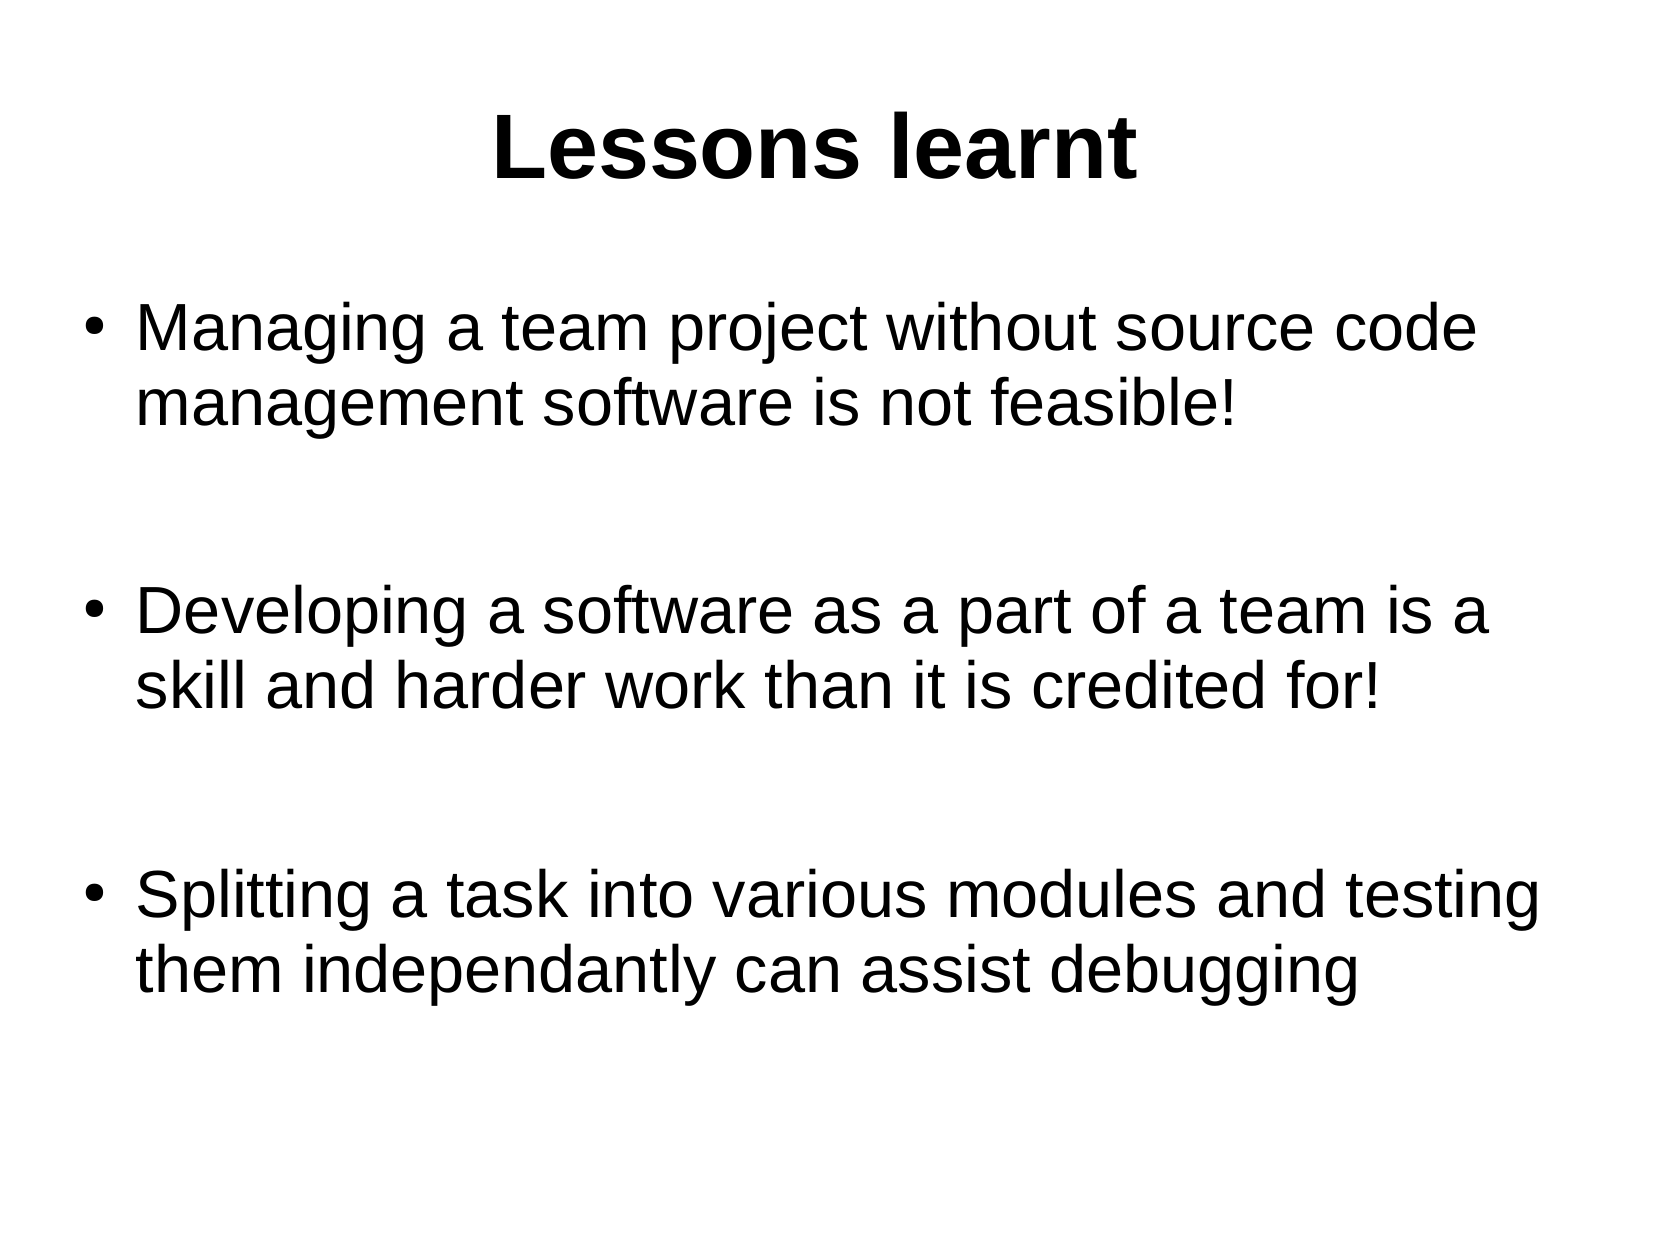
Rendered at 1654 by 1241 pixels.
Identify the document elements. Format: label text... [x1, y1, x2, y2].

list Managing a team project without source code management software is not feasible! Developing a software as a part of a team is a skill and harder work than it is credited for! Splitting a task into various modules and testing them independantly can assist debugging [64, 290, 1577, 1158]
title Lessons learnt [70, 43, 1559, 251]
